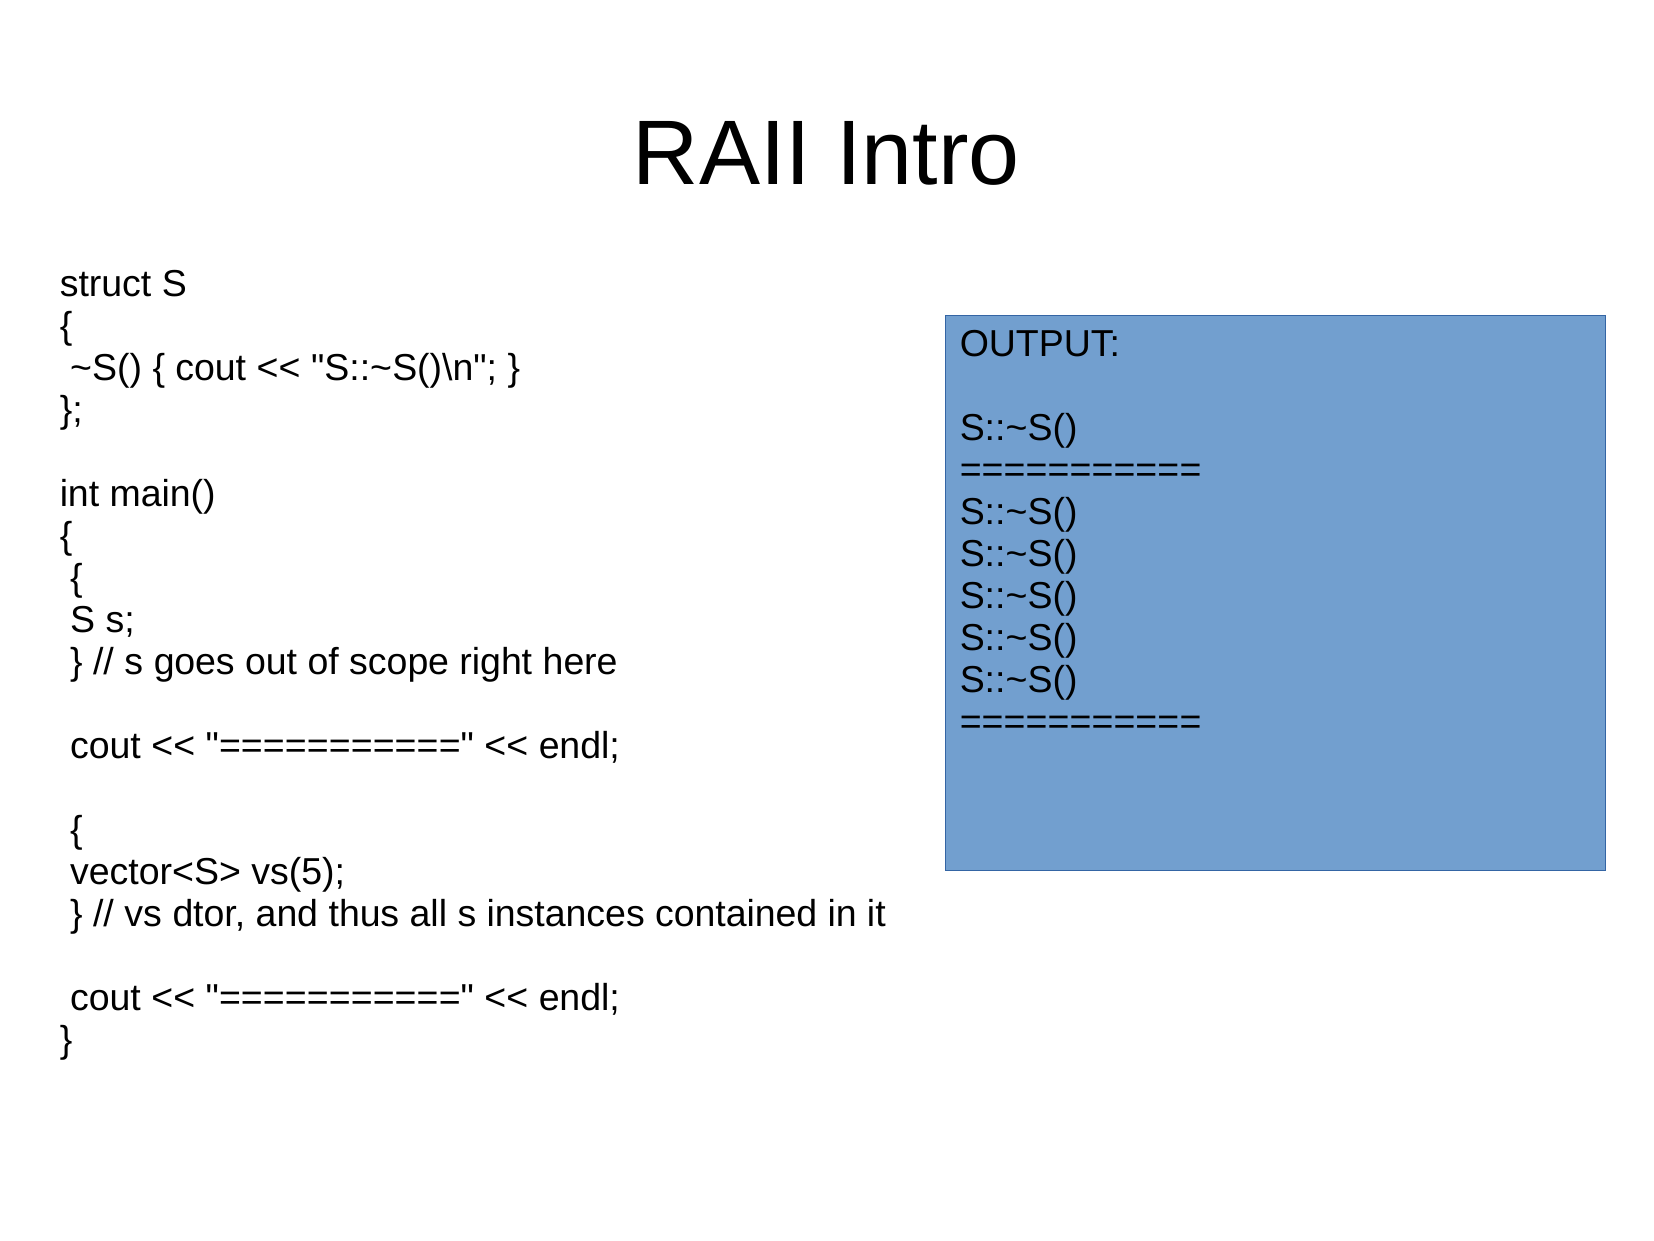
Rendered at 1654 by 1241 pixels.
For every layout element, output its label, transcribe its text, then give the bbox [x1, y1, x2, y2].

text_box OUTPUT: S::~S() =========== S::~S() S::~S() S::~S() S::~S() S::~S() =========== [945, 315, 1606, 871]
text_box struct S { ~S() { cout << "S::~S()\n"; } }; int main() { { S s; } // s goes out of scope right here cout << "===========" << endl; { vector<S> vs(5); } // vs dtor, and thus all s instances contained in it cout << "===========" << endl; } [45, 255, 1606, 1110]
title RAII Intro [82, 49, 1571, 255]
